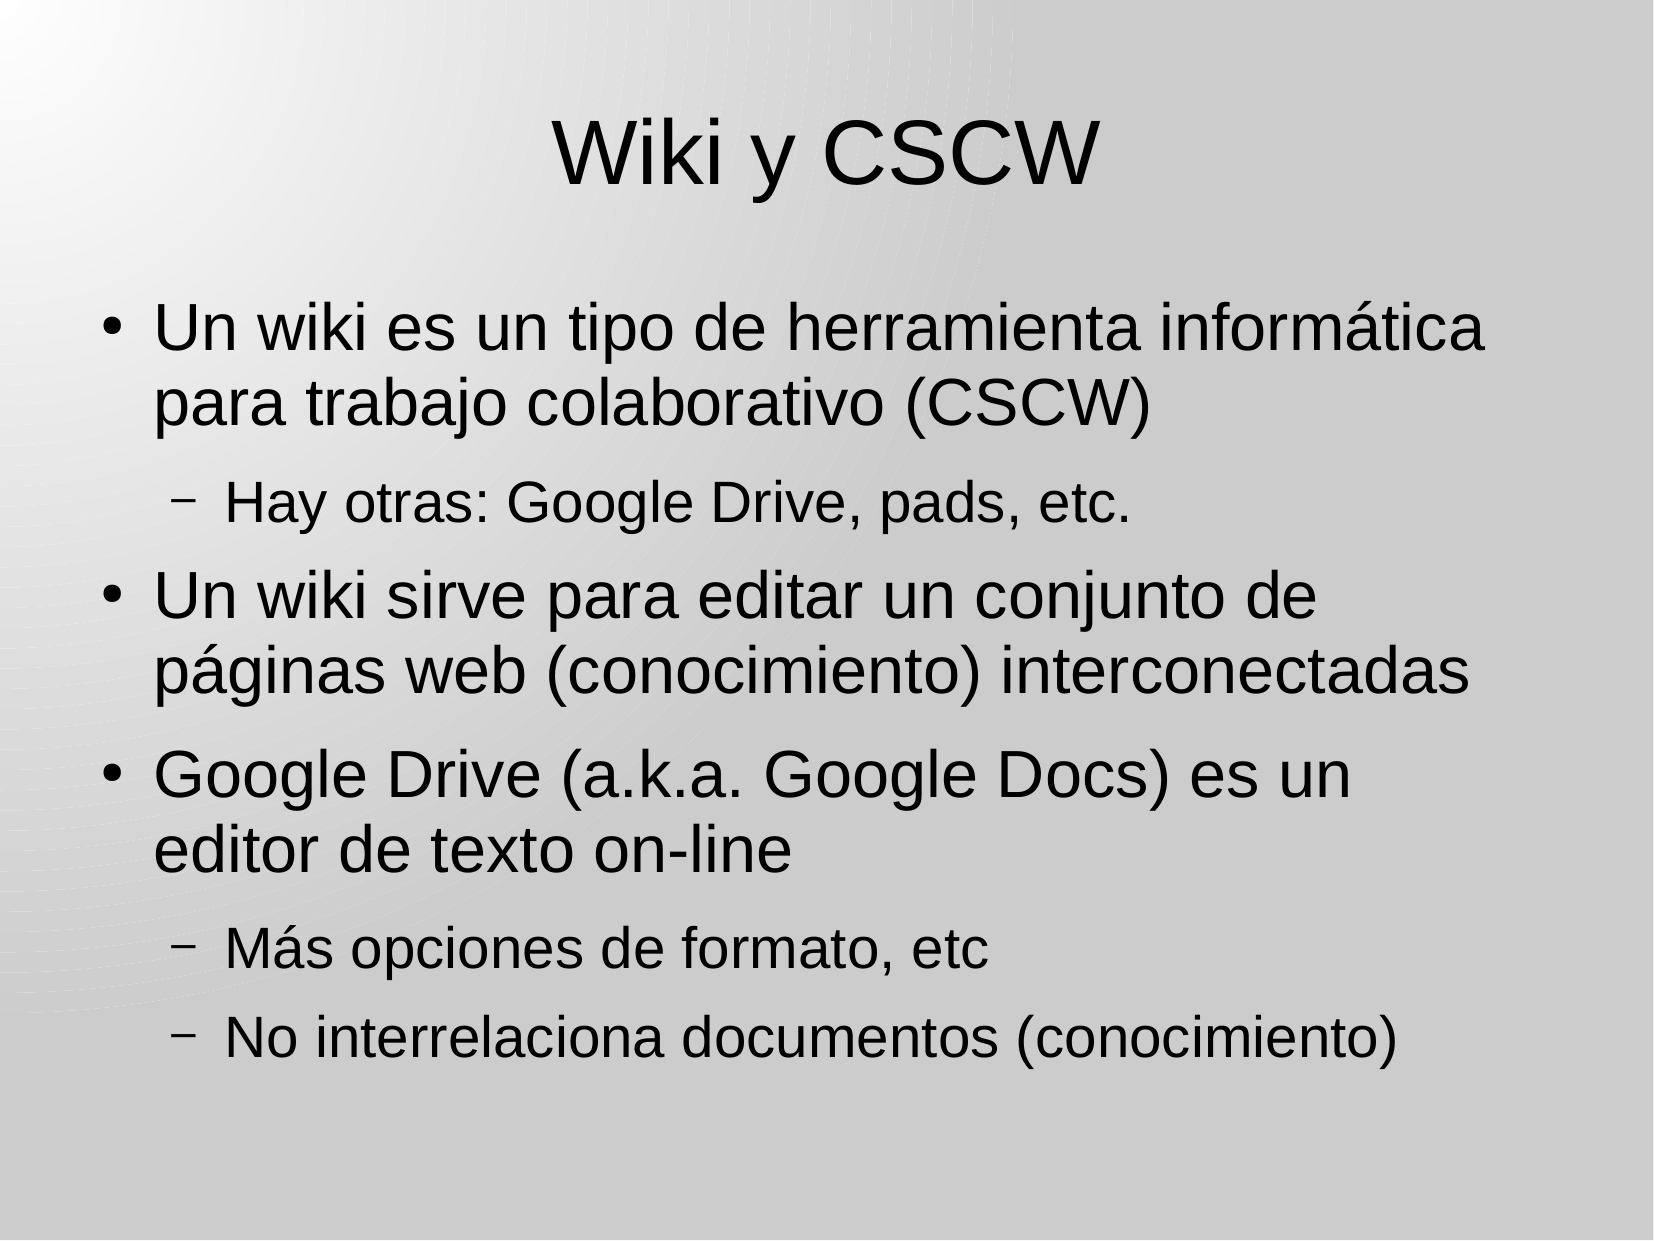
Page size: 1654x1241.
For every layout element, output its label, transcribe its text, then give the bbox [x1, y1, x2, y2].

title Wiki y CSCW [82, 49, 1571, 257]
list Un wiki es un tipo de herramienta informática para trabajo colaborativo (CSCW) Hay otras: Google Drive, pads, etc. Un wiki sirve para editar un conjunto de páginas web (conocimiento) interconectadas Google Drive (a.k.a. Google Docs) es un editor de texto on-line Más opciones de formato, etc No interrelaciona documentos (conocimiento) [82, 290, 1538, 1109]
